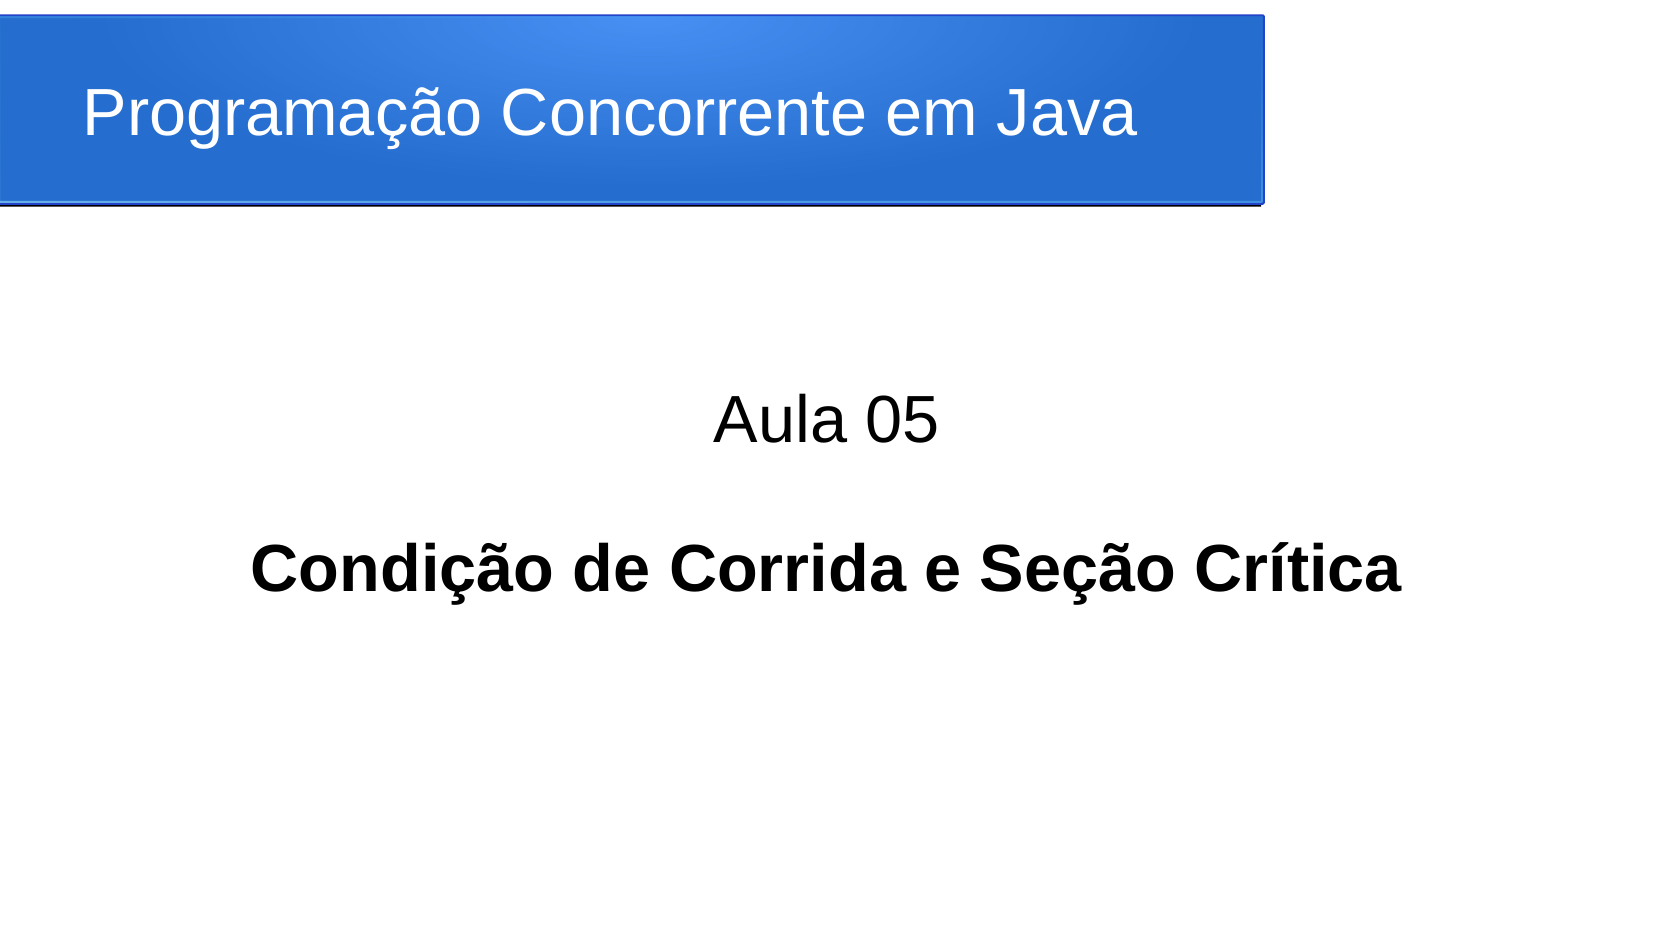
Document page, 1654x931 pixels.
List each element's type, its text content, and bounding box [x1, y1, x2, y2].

title Programação Concorrente em Java [82, 35, 1235, 189]
subtitle Aula 05 Condição de Corrida e Seção Crítica [82, 224, 1571, 764]
